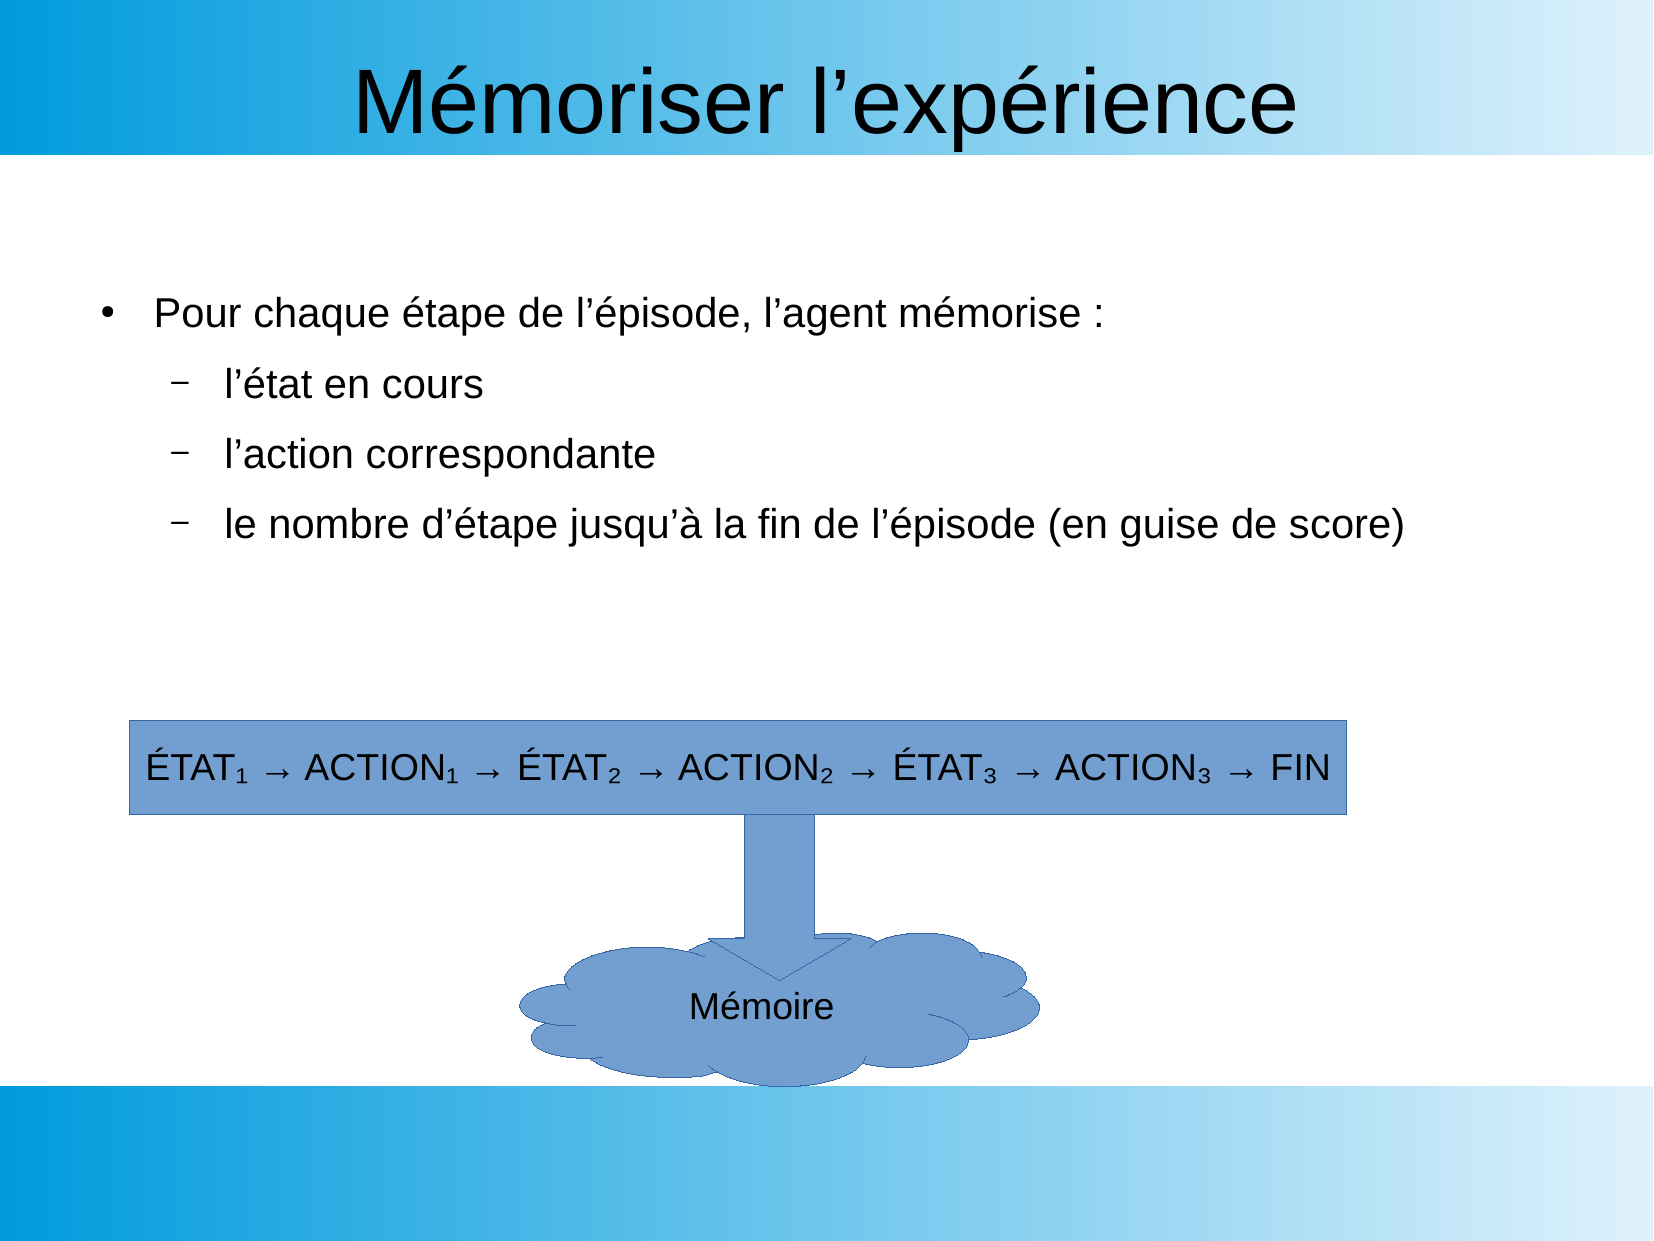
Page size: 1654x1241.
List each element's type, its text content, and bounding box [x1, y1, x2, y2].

title Mémoriser l’expérience [82, 49, 1571, 155]
list Pour chaque étape de l’épisode, l’agent mémorise : l’état en cours l’action correspondante le nombre d’étape jusqu’à la fin de l’épisode (en guise de score) [82, 290, 1571, 497]
text_box [708, 814, 851, 981]
text_box Mémoire [519, 933, 1040, 1087]
text_box ÉTAT₁ → ACTION₁ → ÉTAT₂ → ACTION₂ → ÉTAT₃ → ACTION₃ → FIN [129, 720, 1347, 815]
